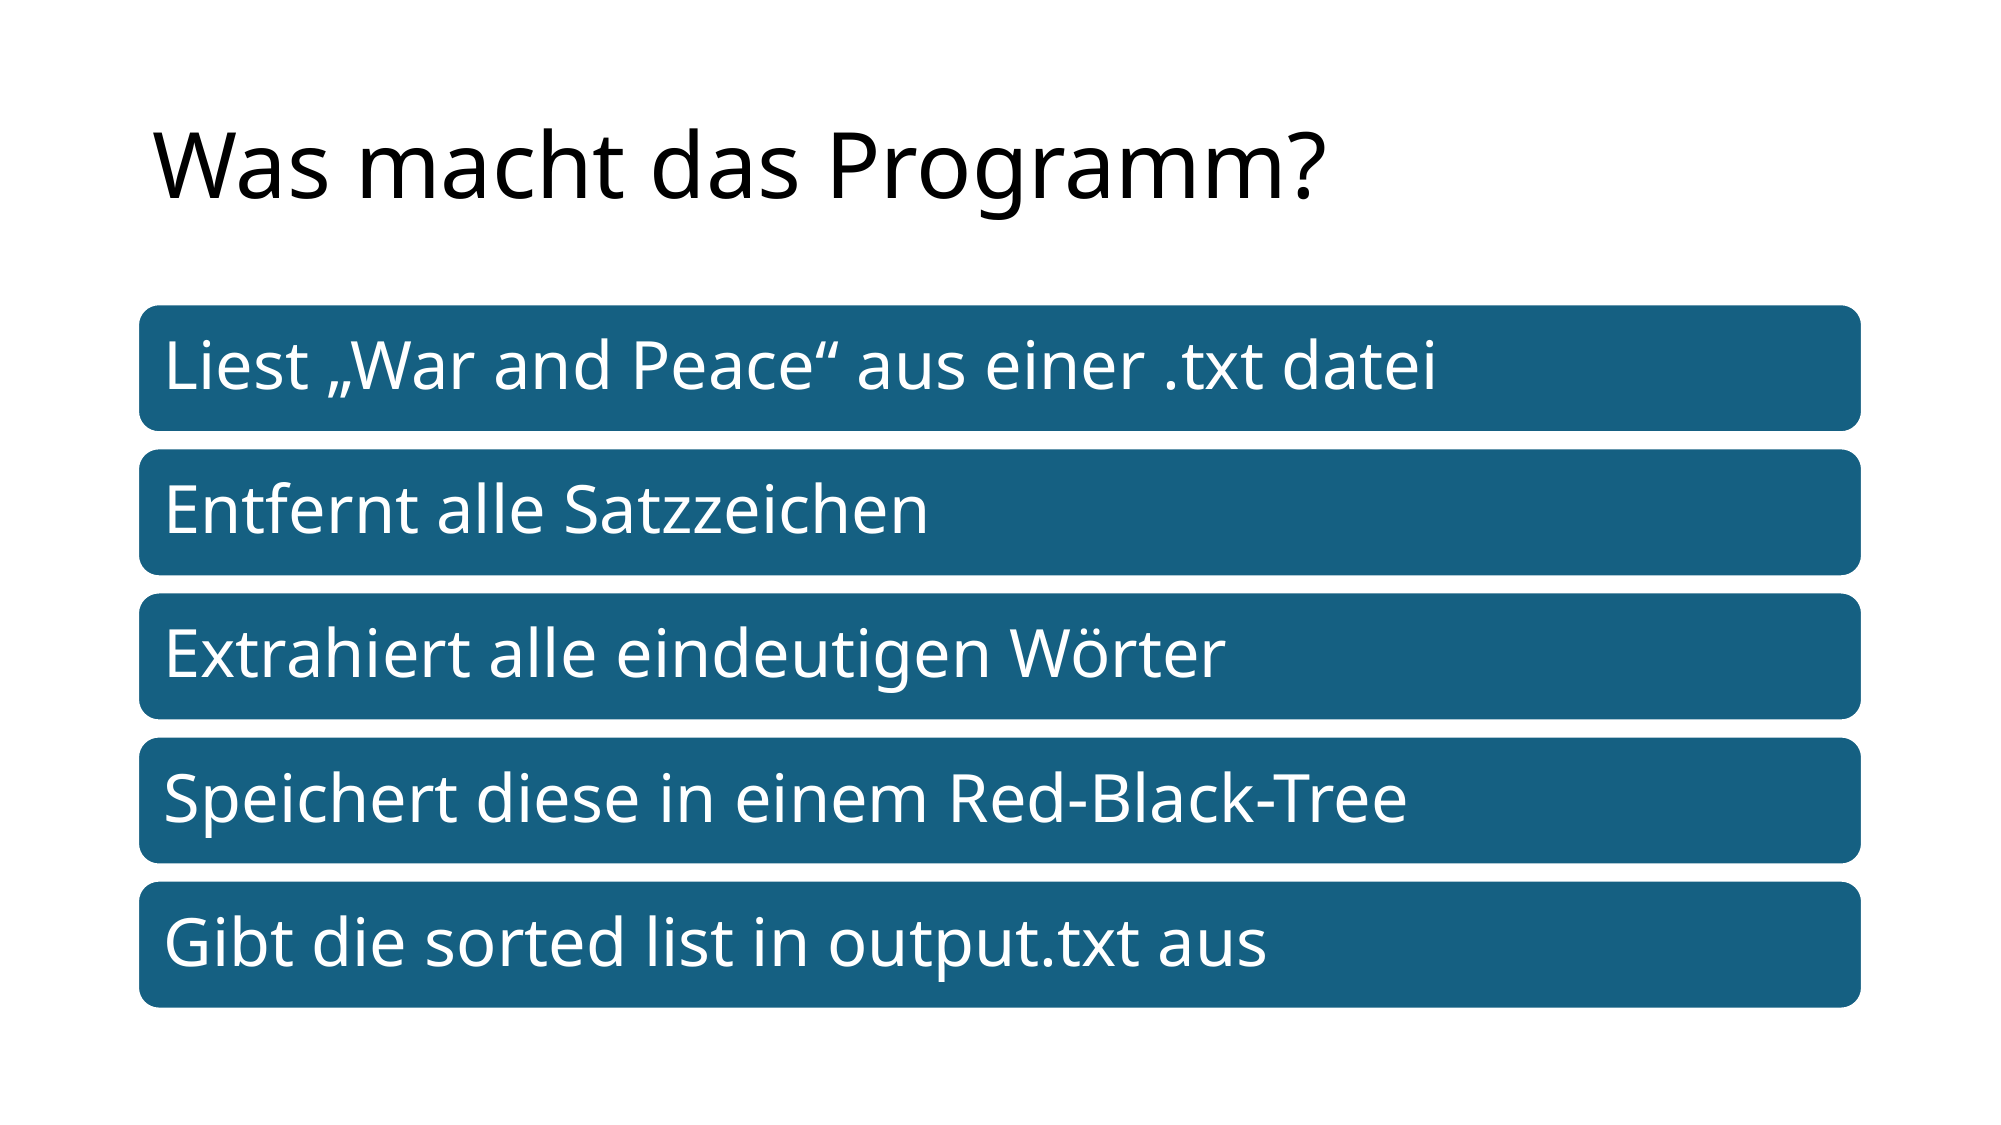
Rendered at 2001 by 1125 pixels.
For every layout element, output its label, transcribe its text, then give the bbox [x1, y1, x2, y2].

text_box Gibt die sorted list in output.txt aus [137, 880, 1863, 1010]
text_box Liest „War and Peace“ aus einer .txt datei [137, 303, 1863, 433]
text_box Entfernt alle Satzzeichen [137, 447, 1863, 577]
text_box Speichert diese in einem Red-Black-Tree [137, 736, 1863, 866]
text_box Extrahiert alle eindeutigen Wörter [137, 591, 1863, 721]
title Was macht das Programm? [137, 59, 1863, 278]
